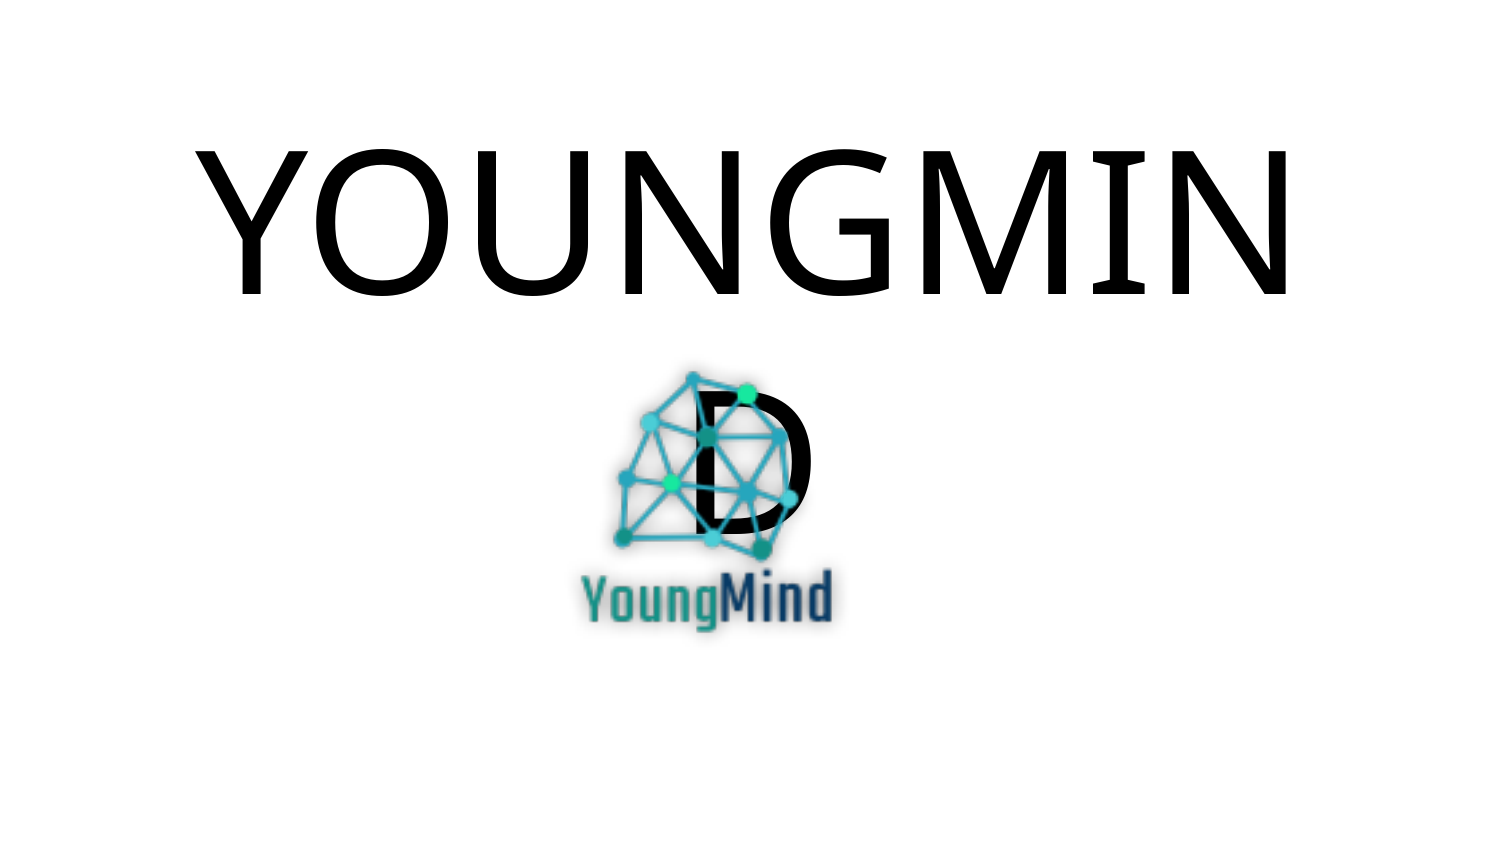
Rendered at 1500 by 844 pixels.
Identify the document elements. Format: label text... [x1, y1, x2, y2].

picture [440, 233, 977, 770]
title YOUNGMIND [119, 80, 1381, 329]
